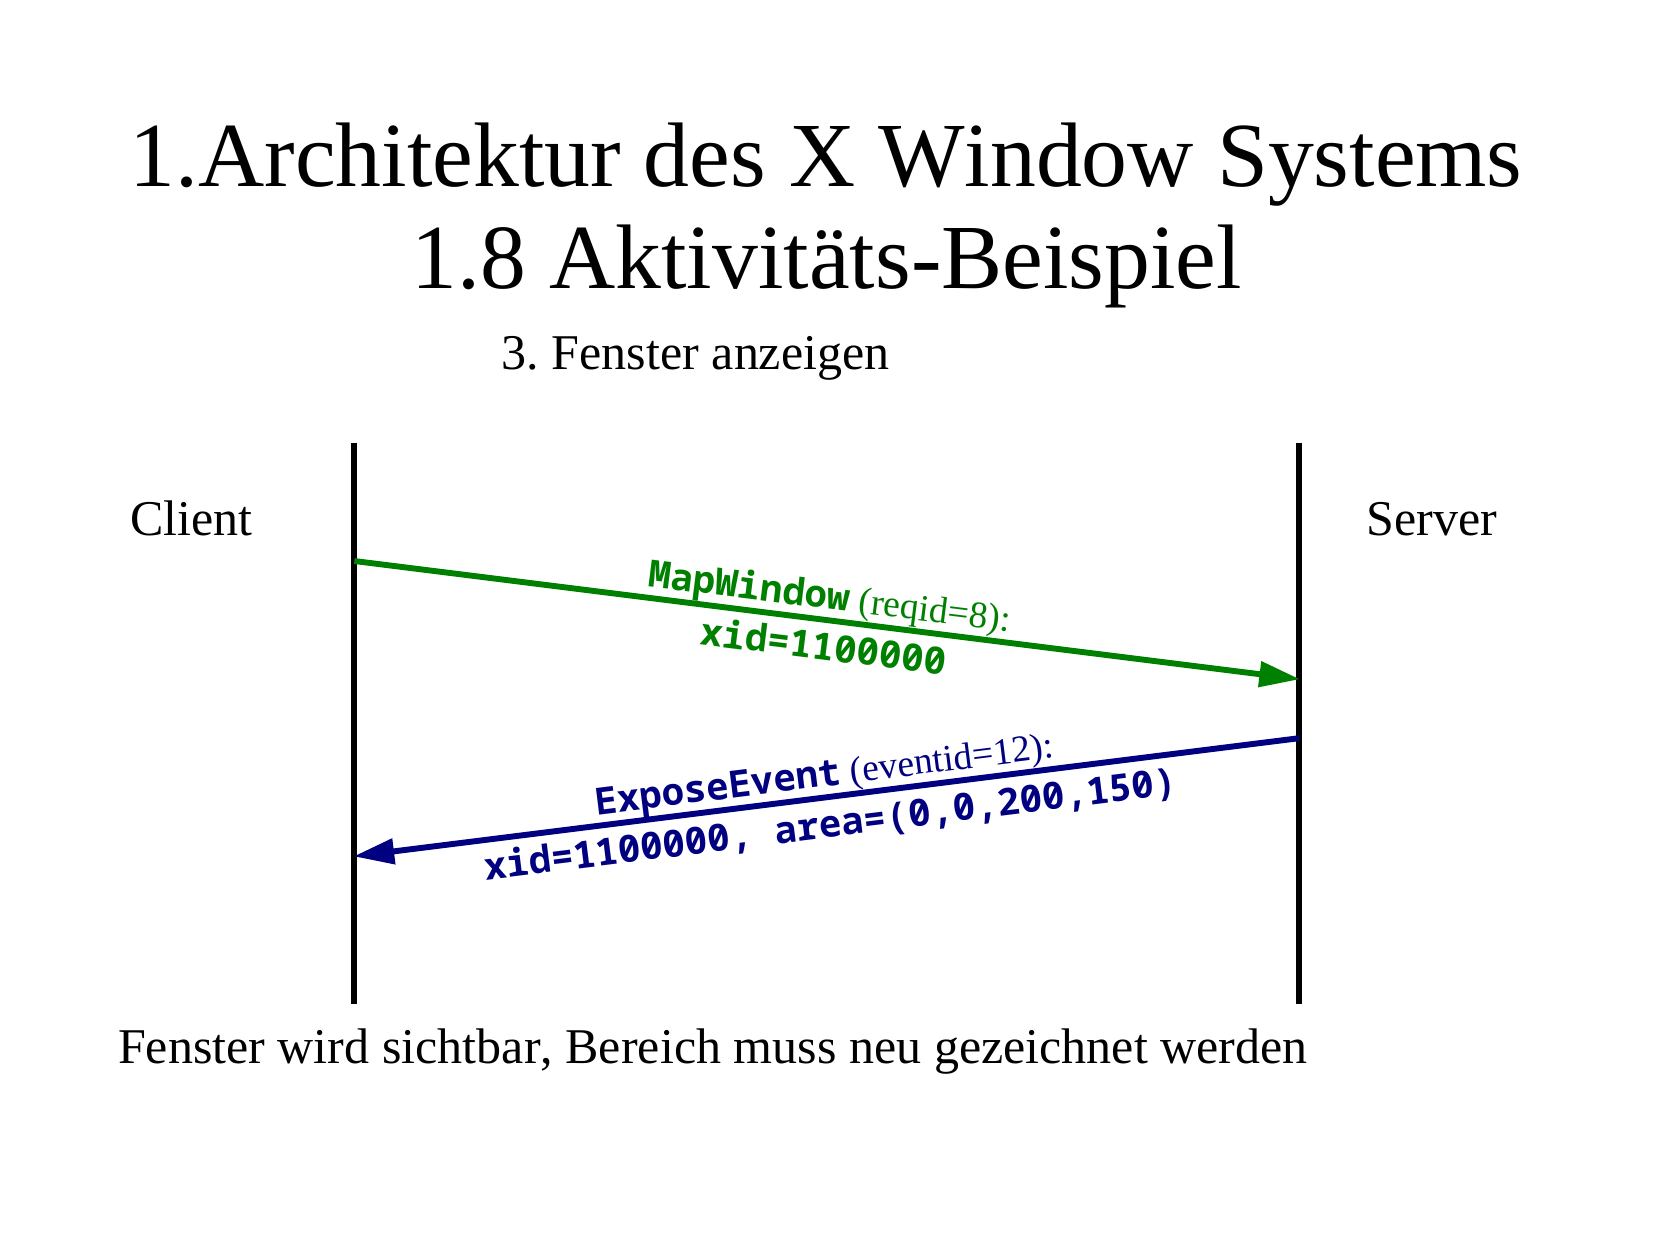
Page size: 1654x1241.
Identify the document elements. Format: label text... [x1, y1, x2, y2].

text_box Server [1343, 490, 1521, 547]
text_box Fenster wird sichtbar, Bereich muss neu gezeichnet werden [118, 1018, 1565, 1170]
title 1.Architektur des X Window Systems 1.8 Aktivitäts-Beispiel [121, 102, 1534, 311]
text_box Client [103, 490, 281, 547]
text_box 3. Fenster anzeigen [501, 324, 1181, 384]
